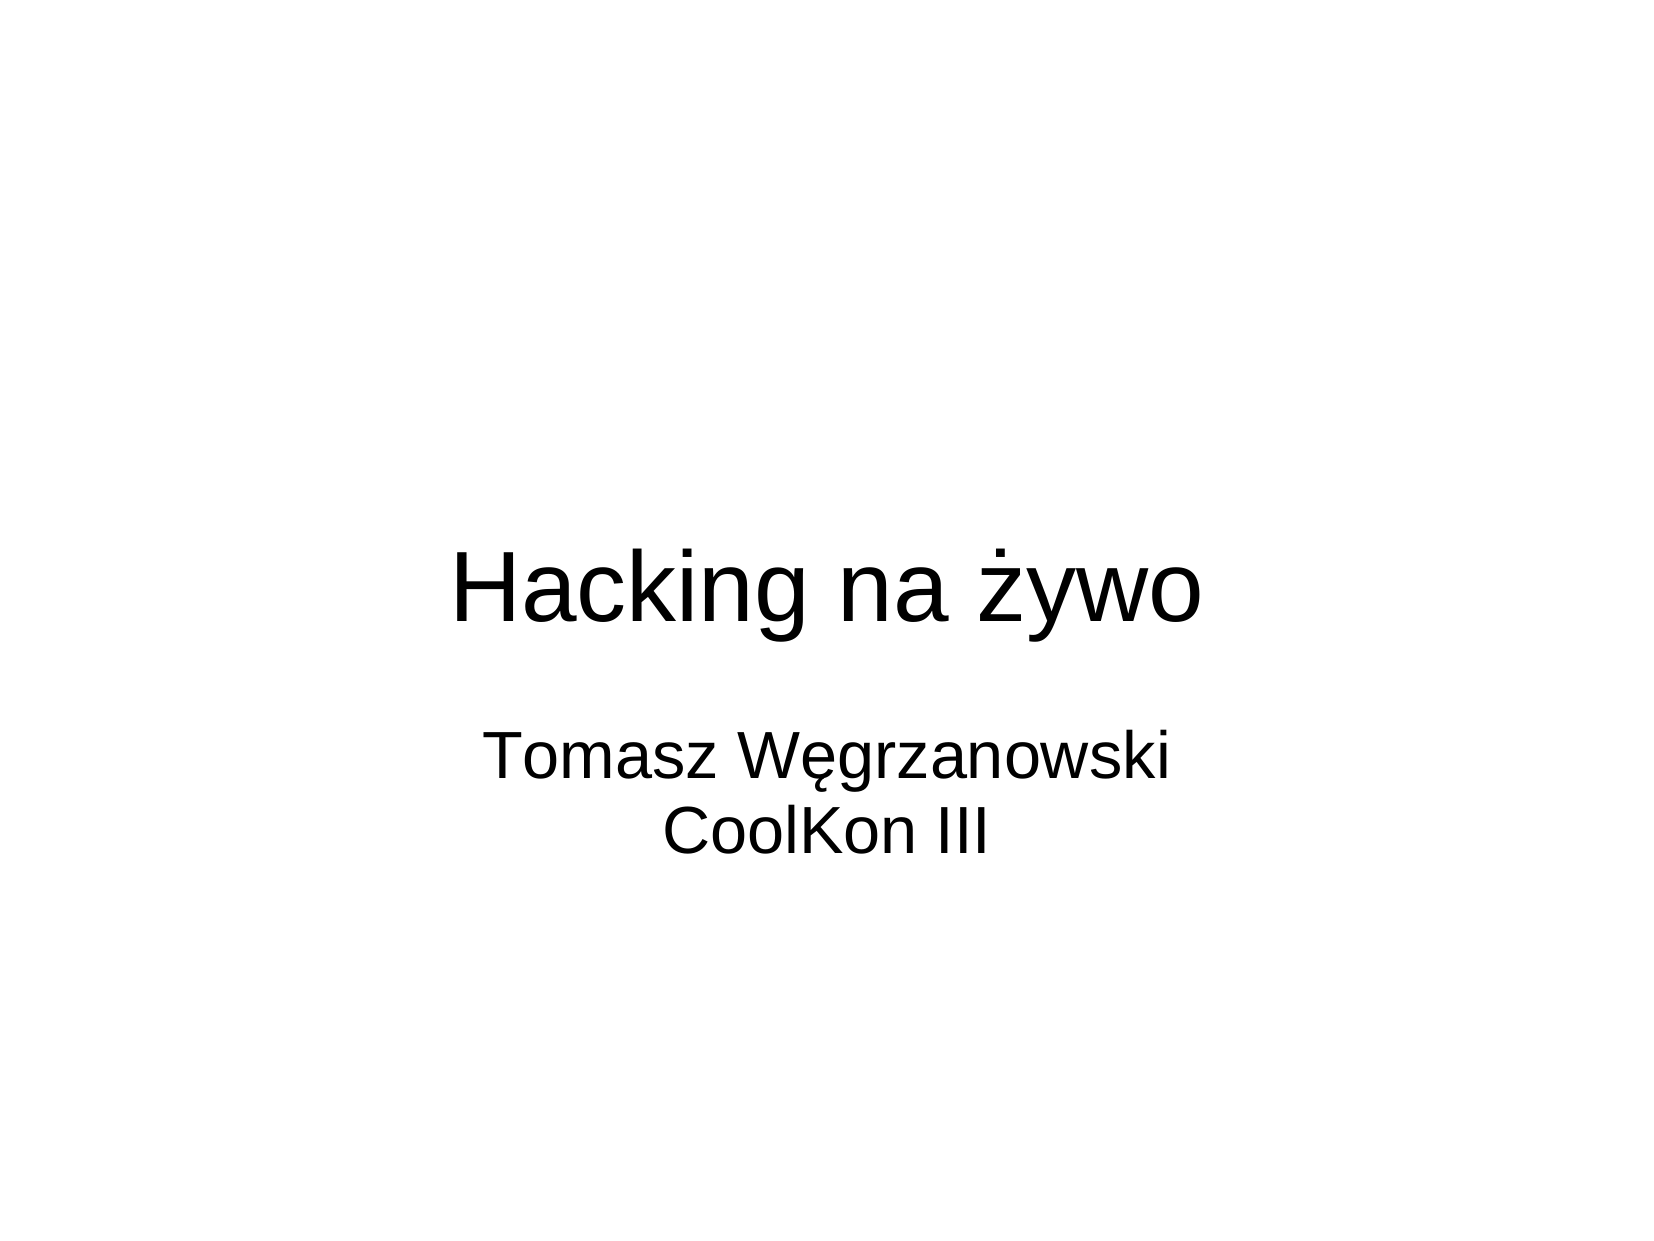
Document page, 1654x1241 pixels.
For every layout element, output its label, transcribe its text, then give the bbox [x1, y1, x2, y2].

subtitle Hacking na żywo Tomasz Węgrzanowski CoolKon III [82, 290, 1571, 1109]
